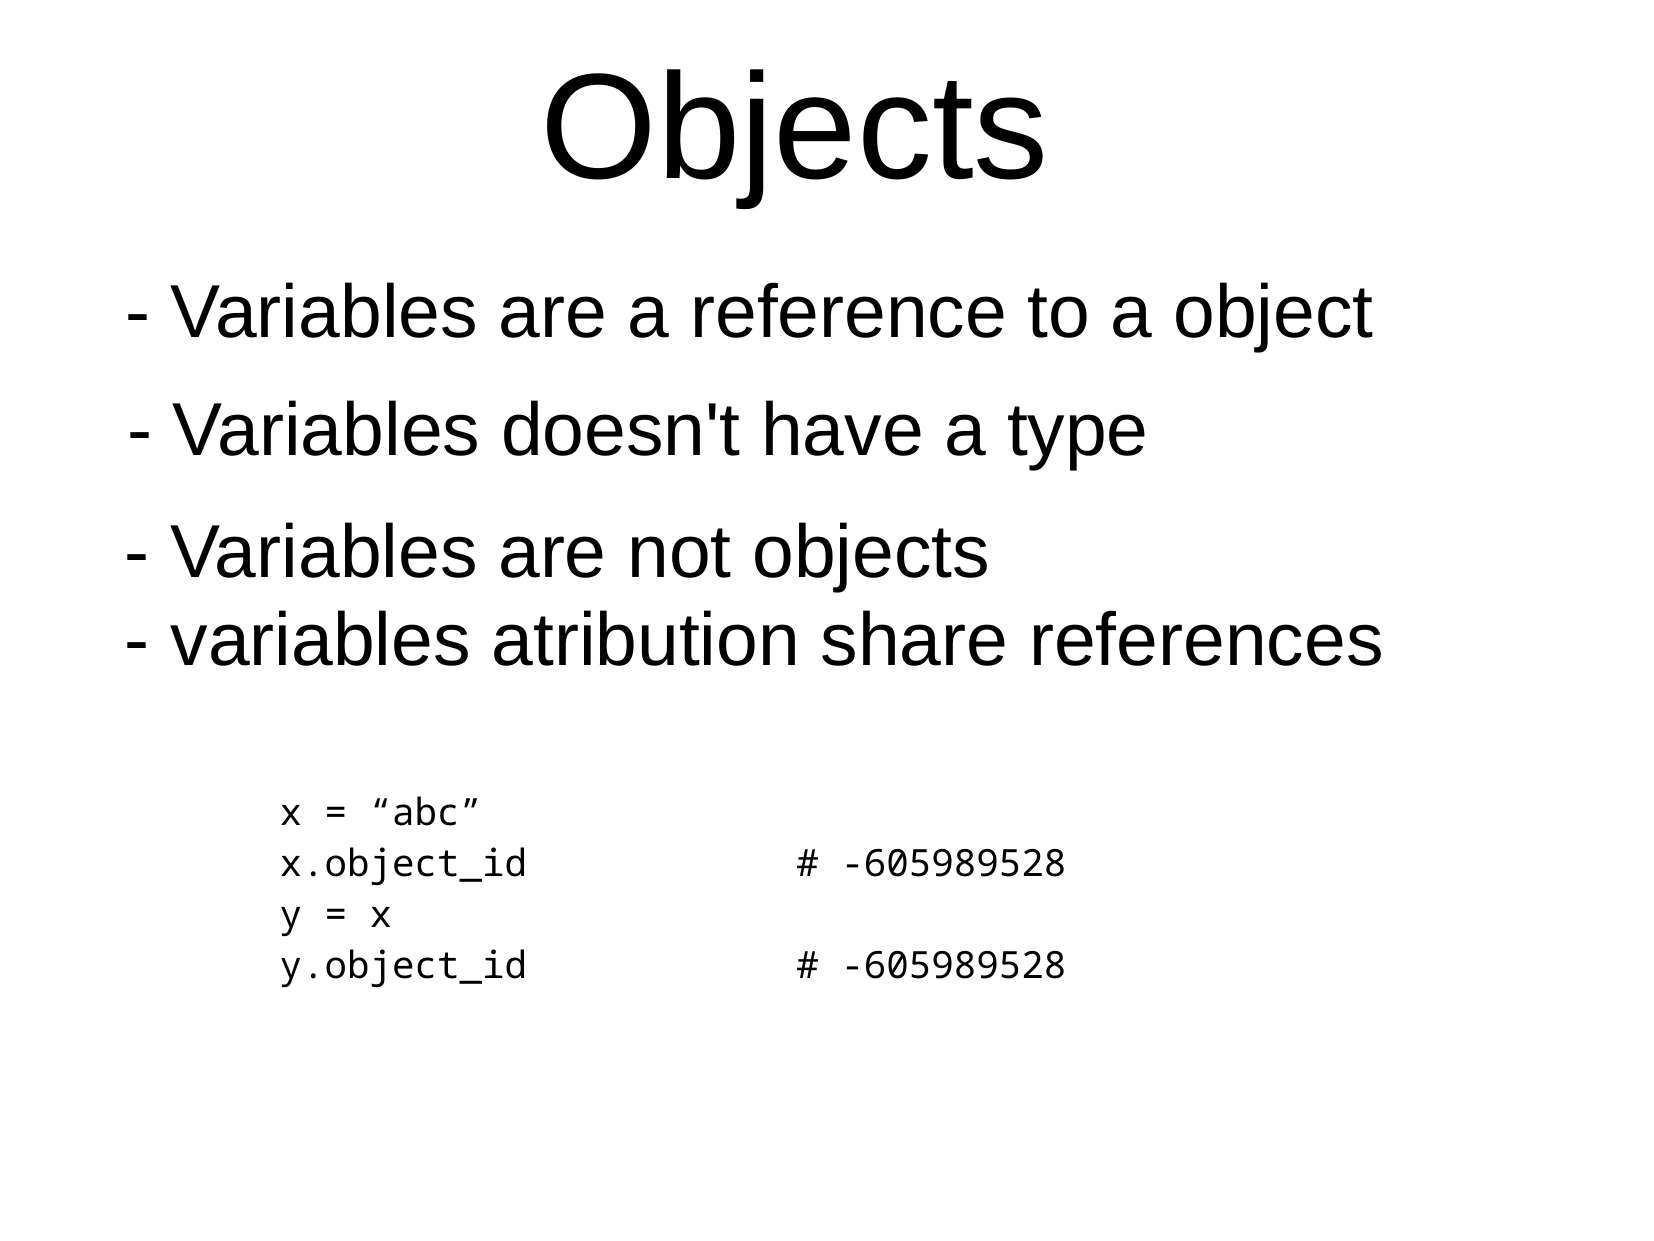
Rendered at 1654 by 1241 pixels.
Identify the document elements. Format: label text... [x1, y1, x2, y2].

text_box - Variables are not objects [110, 501, 1565, 601]
text_box - Variables are a reference to a object [110, 262, 1390, 362]
text_box - variables atribution share references [110, 601, 1565, 690]
text_box x = “abc” x.object_id # -605989528 y = x y.object_id # -605989528 [264, 777, 1165, 967]
text_box Objects [521, 35, 1069, 218]
text_box - Variables doesn't have a type [112, 379, 1568, 479]
